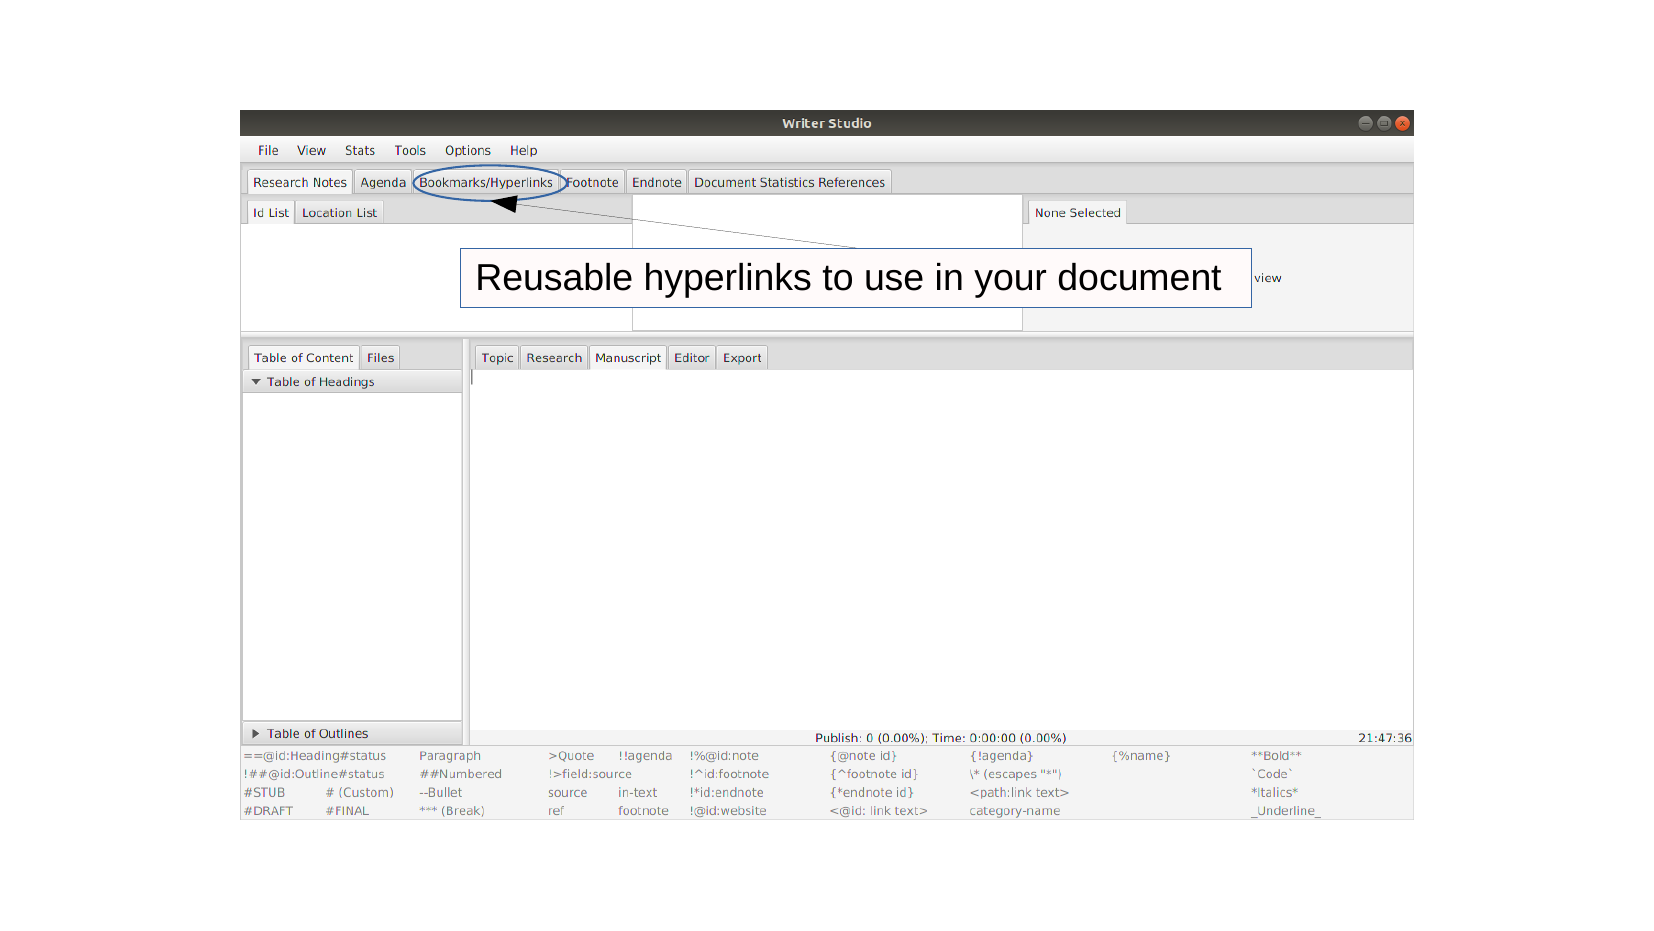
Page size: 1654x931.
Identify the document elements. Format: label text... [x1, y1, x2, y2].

picture [240, 110, 1414, 820]
text_box Reusable hyperlinks to use in your document [460, 248, 1252, 308]
